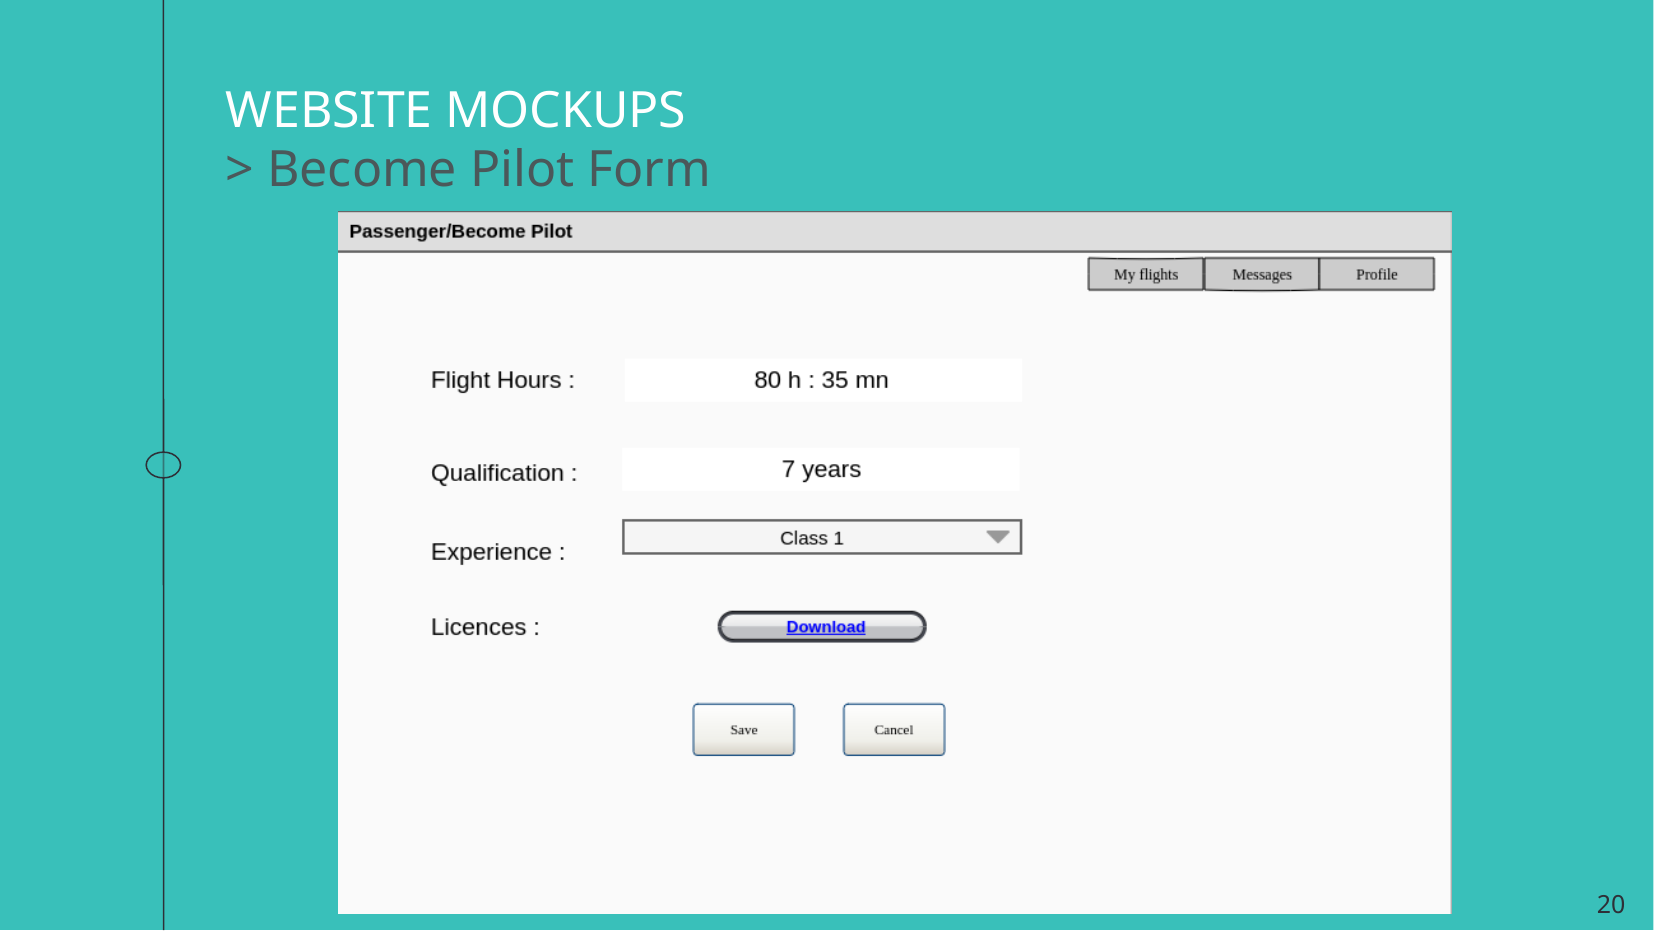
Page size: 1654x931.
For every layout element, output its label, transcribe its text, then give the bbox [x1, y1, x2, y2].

slide_number <numéro> [1541, 873, 1641, 931]
picture [338, 211, 1452, 915]
title > Become Pilot Form [210, 153, 1451, 212]
title WEBSITE MOCKUPS [210, 90, 1451, 153]
